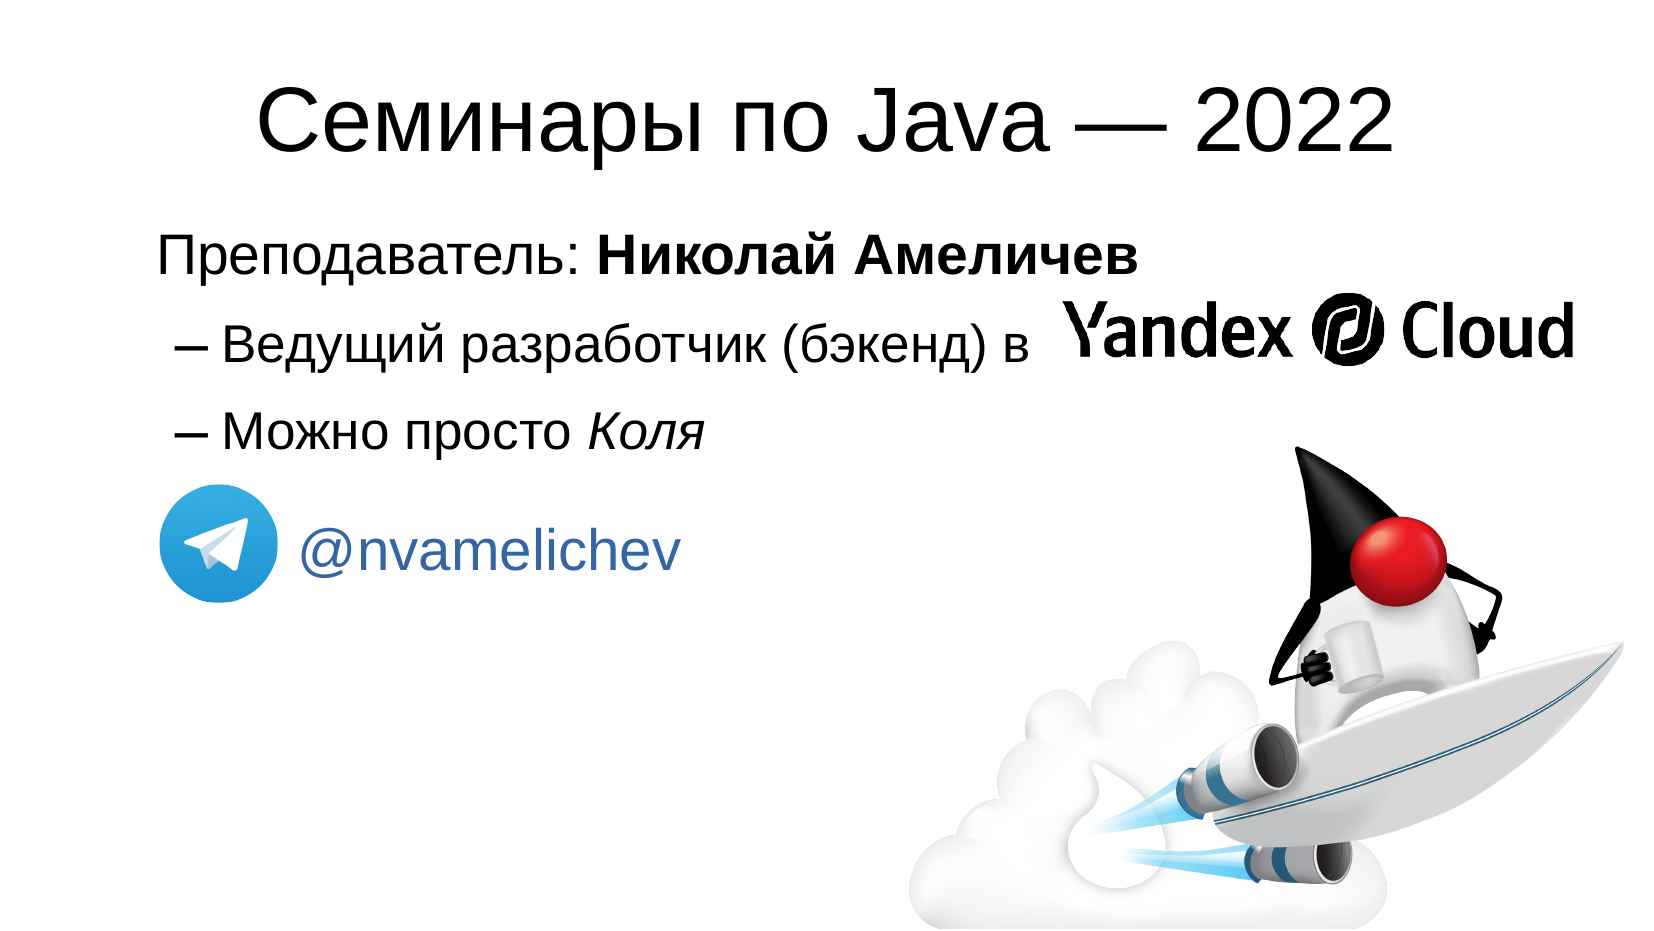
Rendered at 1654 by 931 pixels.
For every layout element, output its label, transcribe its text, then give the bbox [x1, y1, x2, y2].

text_box Cеминары по Java — 2022 [82, 37, 1571, 193]
text_box Преподаватель: Николай Амеличев Ведущий разработчик (бэкенд) в Можно просто Коля [82, 217, 1323, 461]
picture [909, 446, 1624, 930]
text_box @nvamelichev [283, 504, 697, 585]
picture [159, 484, 278, 603]
picture [1057, 289, 1577, 369]
